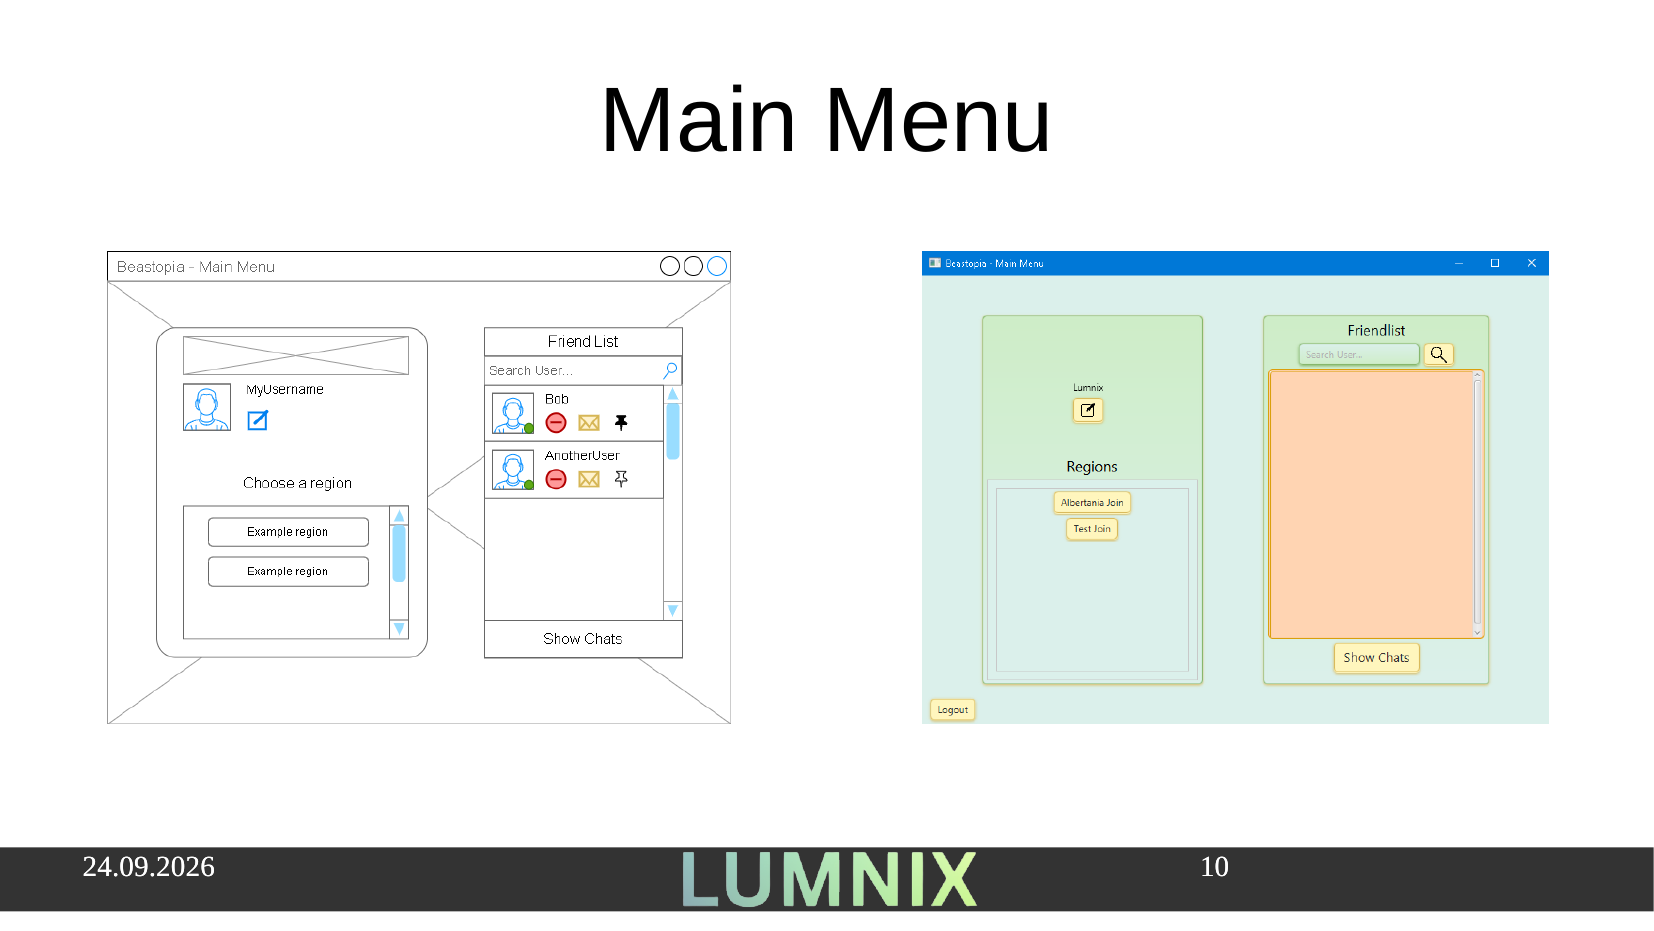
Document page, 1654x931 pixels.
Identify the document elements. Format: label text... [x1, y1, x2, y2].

text_box 23.05.2023 [82, 847, 468, 912]
title Main Menu [82, 37, 1571, 193]
picture [922, 251, 1549, 724]
picture [107, 251, 731, 724]
text_box [1200, 847, 1586, 912]
